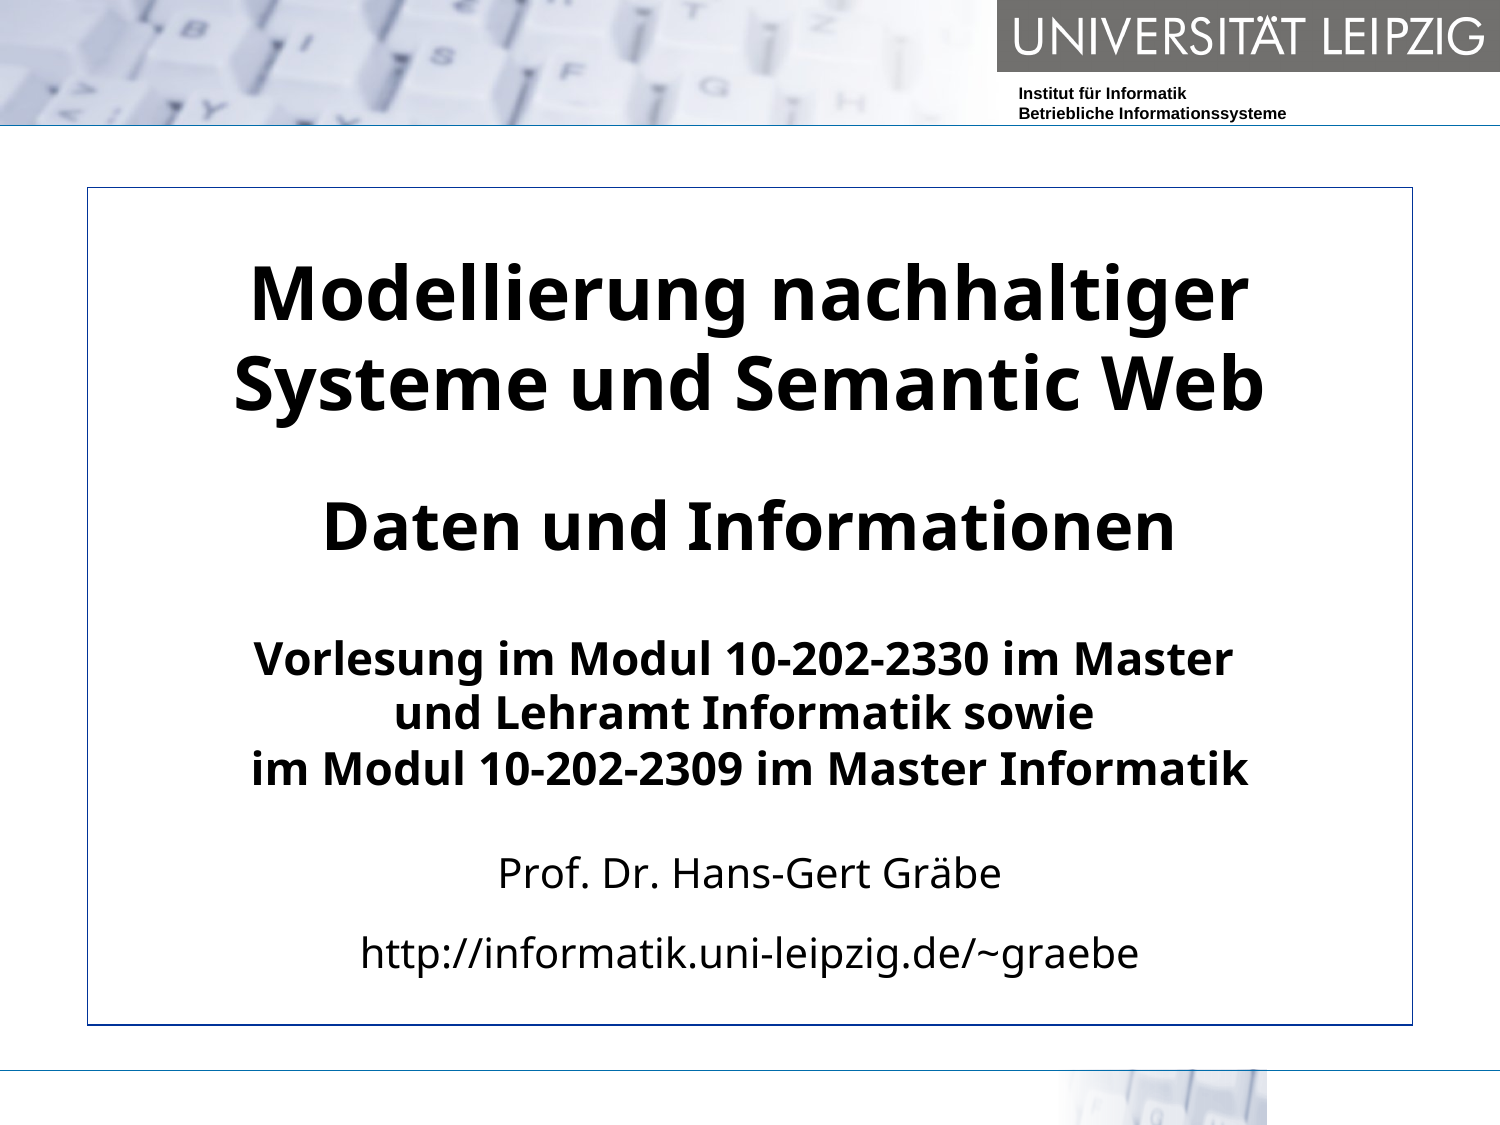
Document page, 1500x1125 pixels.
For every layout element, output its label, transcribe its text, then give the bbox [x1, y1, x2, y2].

picture [1057, 1071, 1267, 1125]
text_box Modellierung nachhaltiger Systeme und Semantic Web Daten und Informationen Vorlesung im Modul 10-202-2330 im Master und Lehramt Informatik sowie im Modul 10-202-2309 im Master Informatik Prof. Dr. Hans-Gert Gräbe http://informatik.uni-leipzig.de/~graebe [87, 187, 1413, 1026]
picture [0, 0, 1500, 125]
